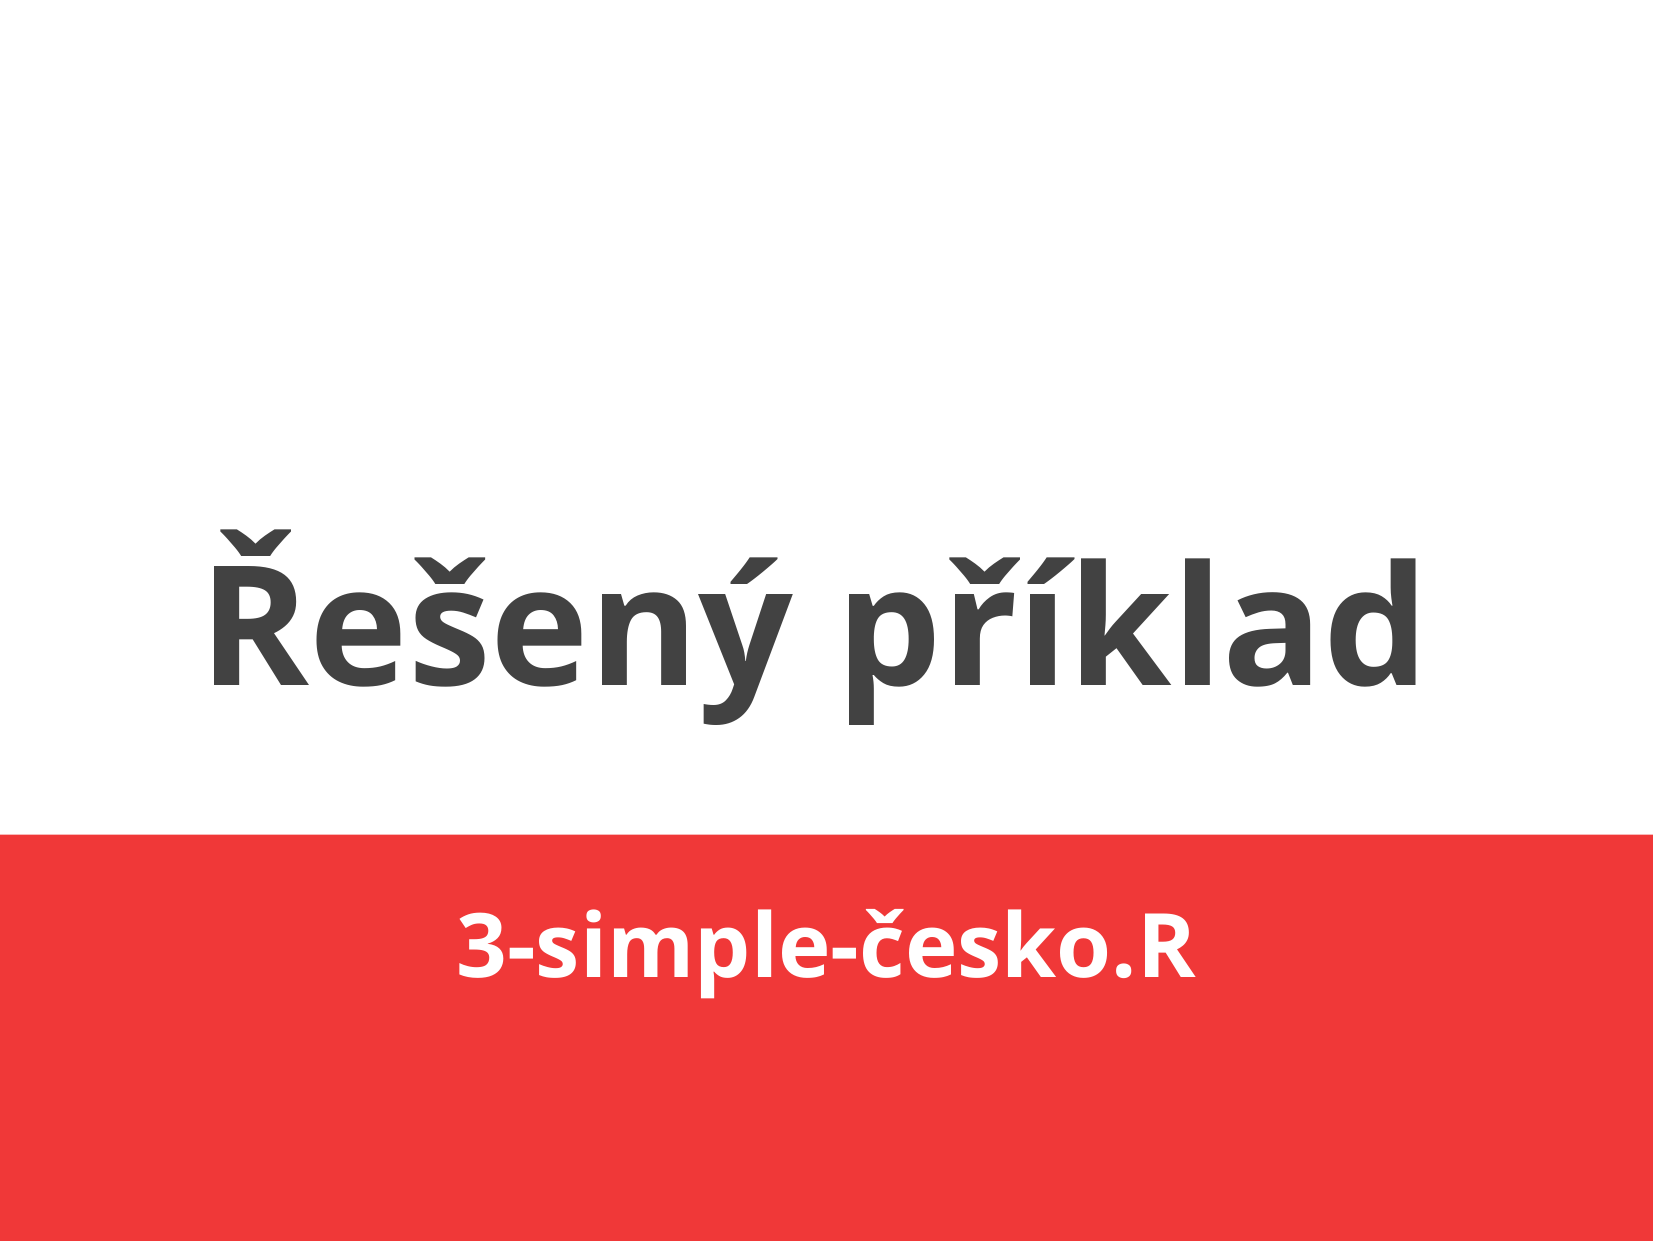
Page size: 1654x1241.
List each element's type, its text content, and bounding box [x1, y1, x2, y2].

list 3-simple-česko.R [82, 881, 1571, 1010]
title Řešený příklad [70, 517, 1559, 725]
